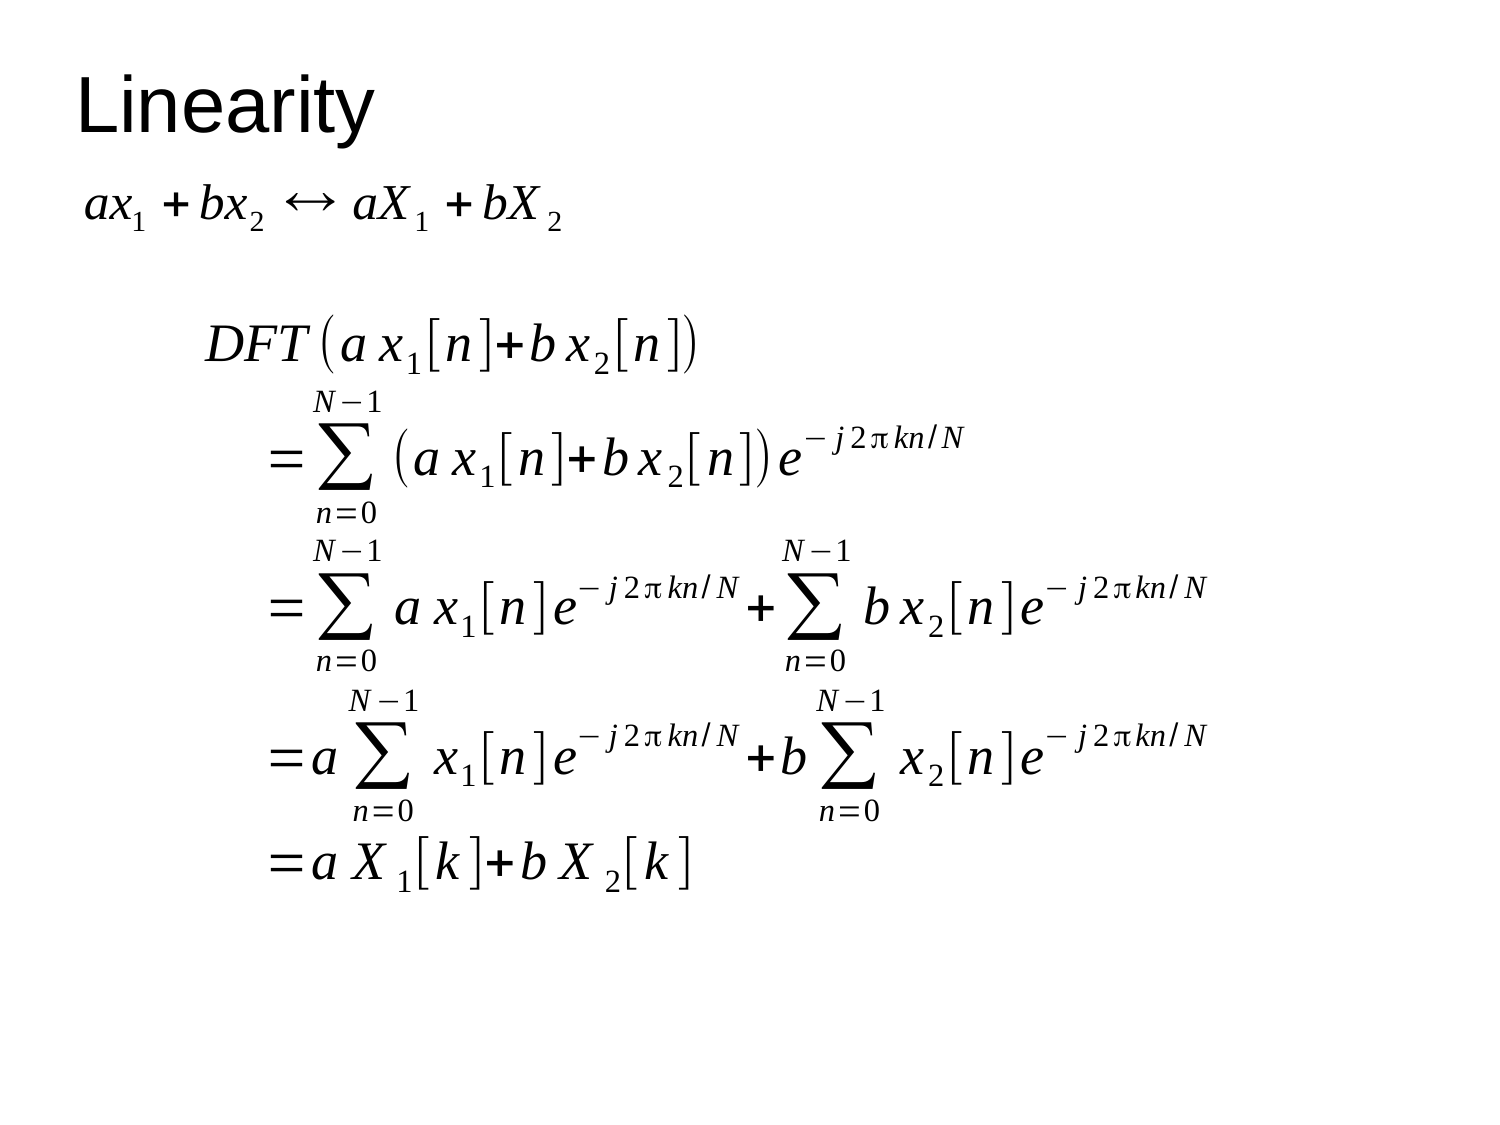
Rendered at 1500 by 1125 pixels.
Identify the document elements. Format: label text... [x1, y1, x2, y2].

chart [194, 311, 1217, 962]
picture [76, 169, 571, 240]
title Linearity [75, 44, 1425, 165]
